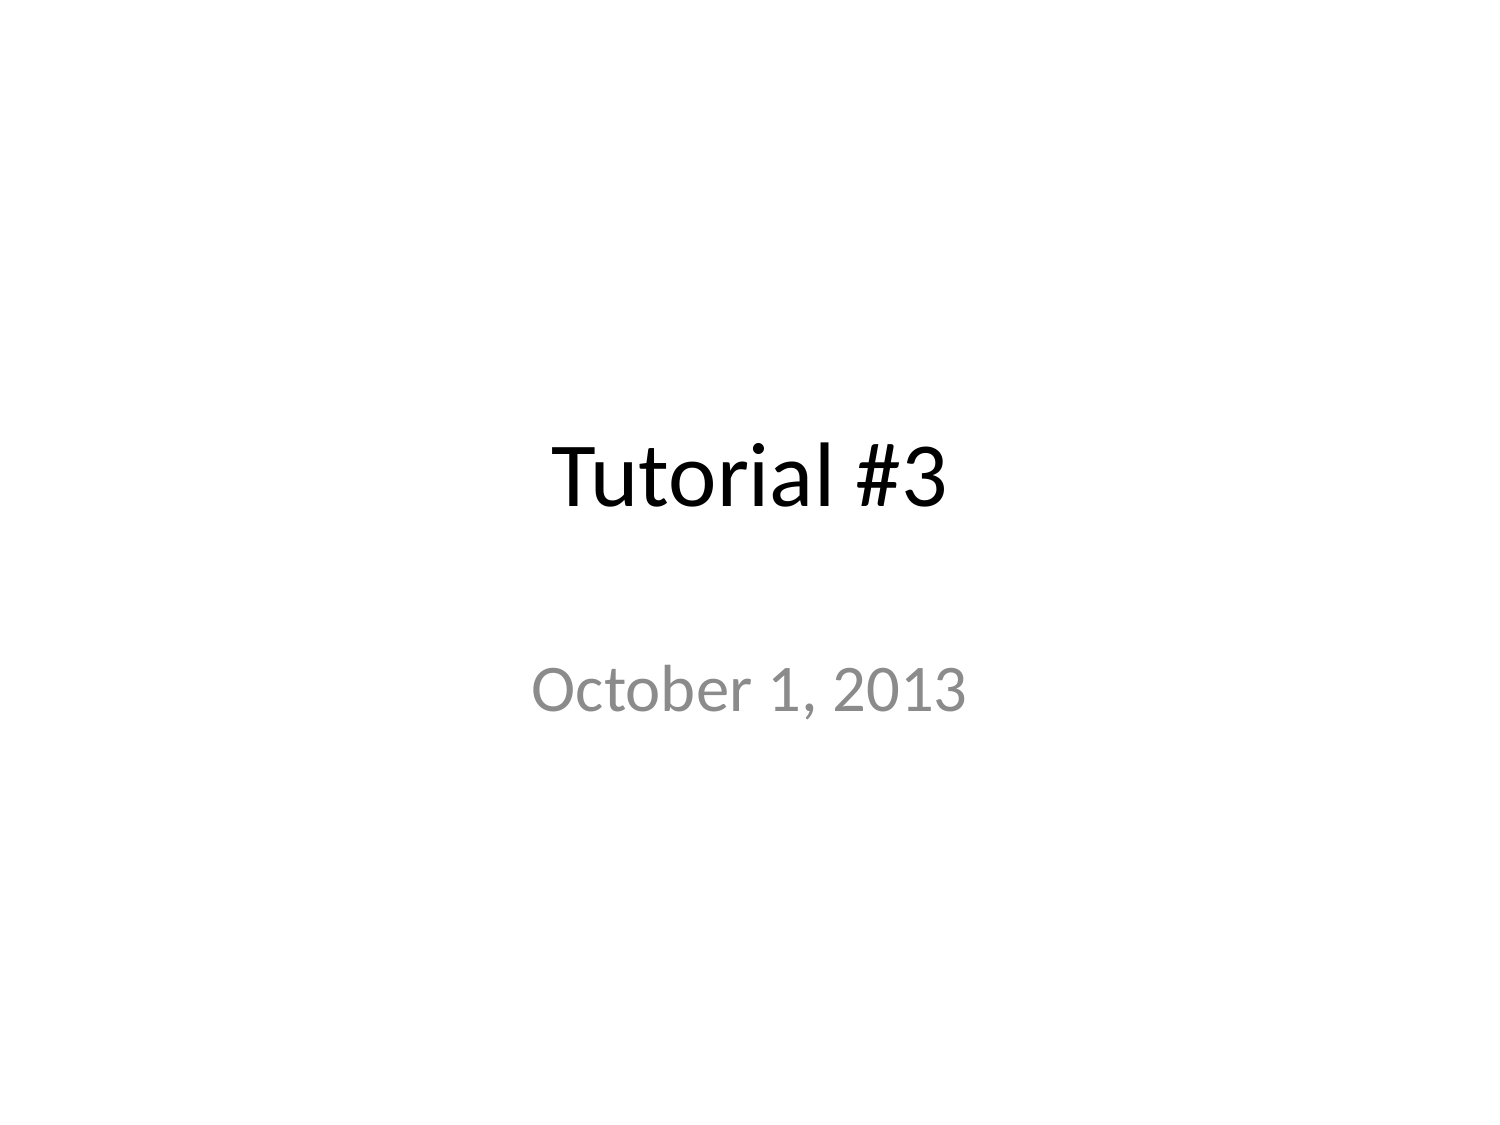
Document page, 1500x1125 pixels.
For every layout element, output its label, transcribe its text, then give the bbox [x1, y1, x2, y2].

text_box Tutorial #3 [112, 349, 1388, 591]
text_box October 1, 2013 [224, 637, 1275, 925]
